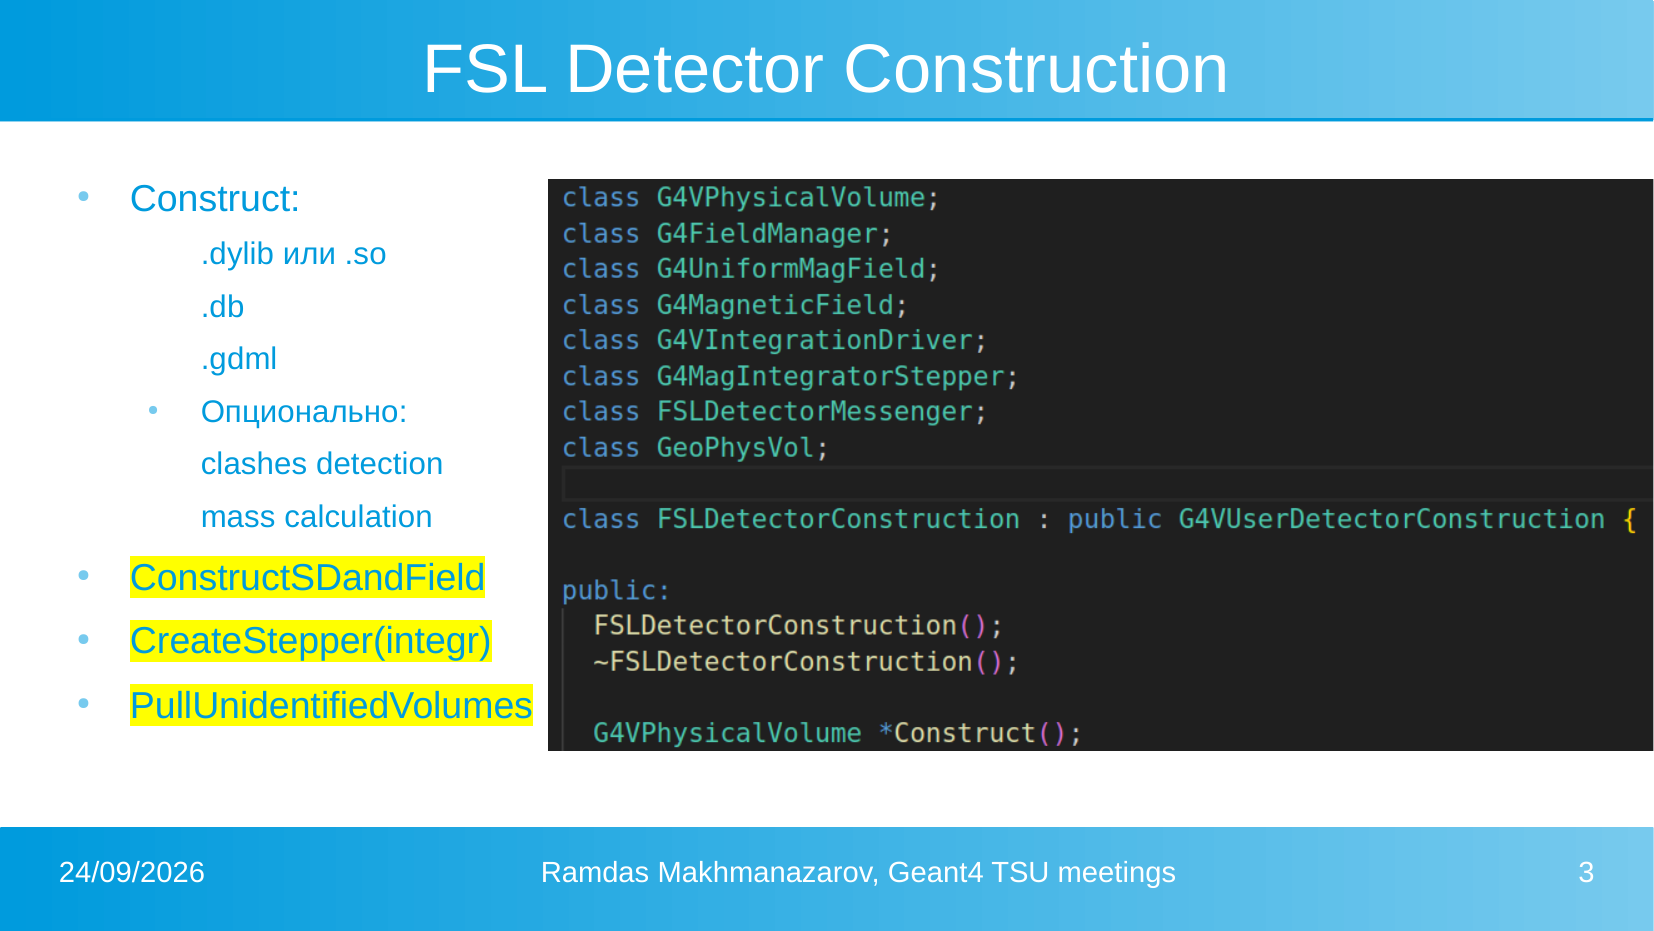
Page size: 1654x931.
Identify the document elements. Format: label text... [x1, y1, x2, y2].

title FSL Detector Construction [59, 29, 1595, 108]
picture [548, 179, 1654, 751]
list Construct: .dylib или .so .db .gdml Опционально: clashes detection mass calculation ConstructSDandField CreateStepper(integr) PullUnidentifiedVolumes [59, 177, 1595, 768]
